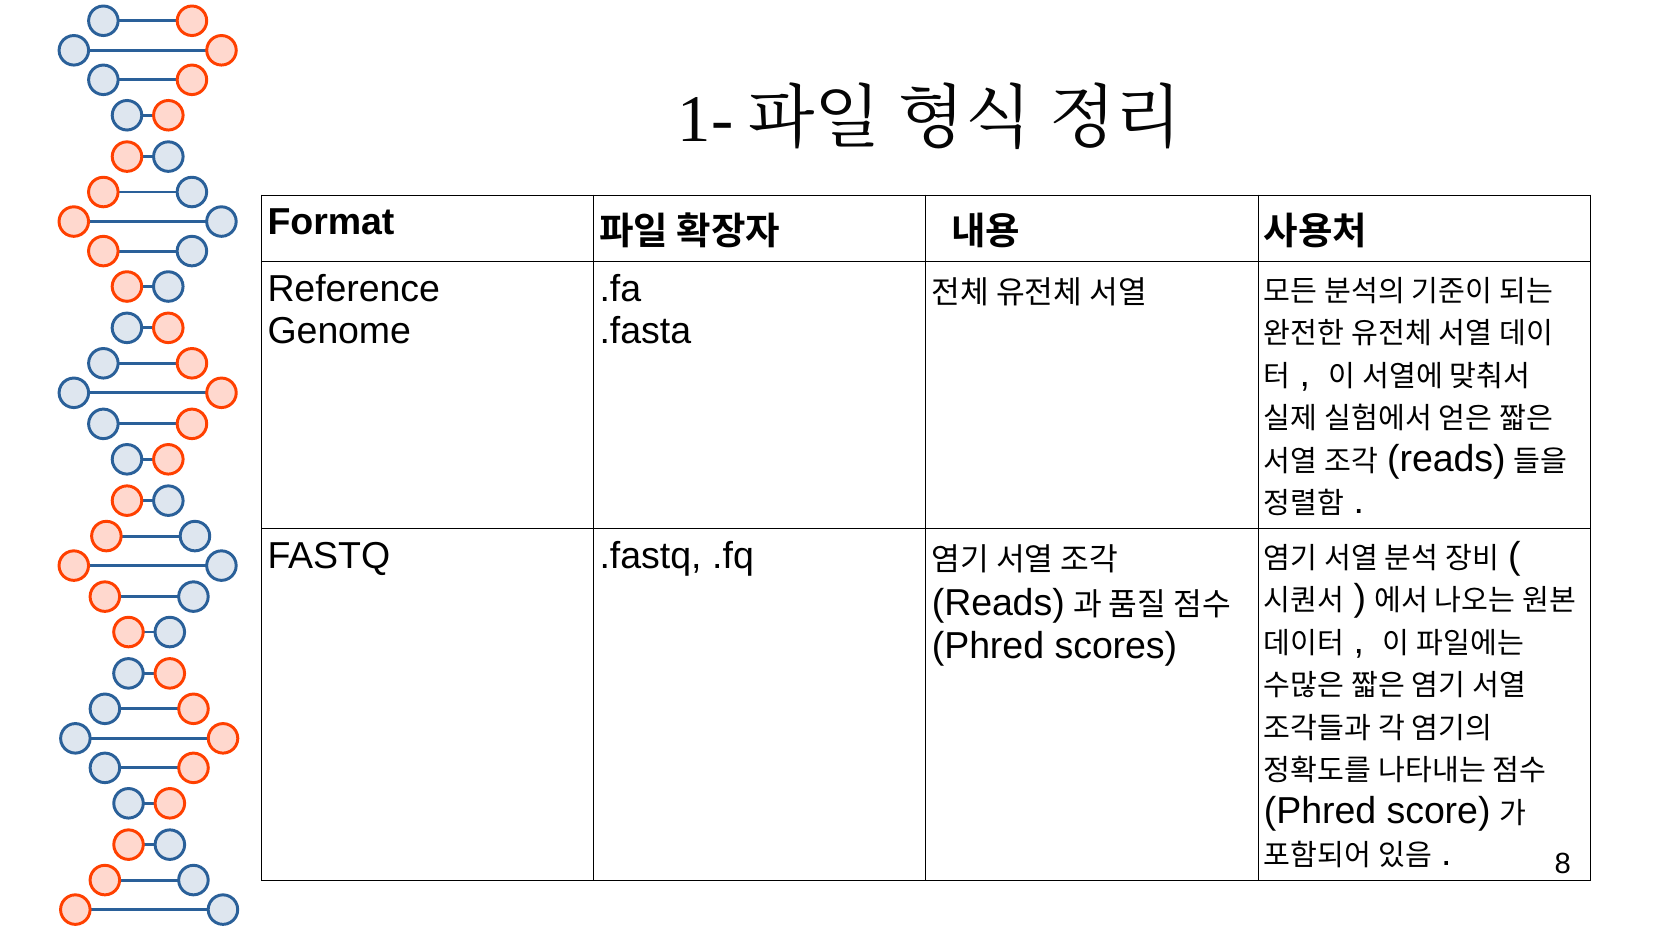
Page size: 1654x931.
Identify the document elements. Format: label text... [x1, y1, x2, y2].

table_cell 전체 유전체 서열 [926, 262, 1258, 528]
table_header 내용 [926, 196, 1258, 261]
table_cell .fastq, .fq [594, 529, 925, 880]
title 1-파일 형식 정리 [265, 35, 1595, 189]
table_cell FASTQ [262, 529, 593, 880]
table_cell 모든 분석의 기준이 되는 완전한 유전체 서열 데이터, 이 서열에 맞춰서 실제 실험에서 얻은 짧은 서열 조각(reads)들을 정렬함. [1259, 262, 1590, 528]
table_header 사용처 [1259, 196, 1590, 261]
table_cell 염기 서열 조각(Reads)과 품질 점수(Phred scores) [926, 529, 1258, 880]
table_cell Reference Genome [262, 262, 593, 528]
table_header 파일 확장자 [594, 196, 925, 261]
table_cell 염기 서열 분석 장비(시퀀서)에서 나오는 원본 데이터, 이 파일에는 수많은 짧은 염기 서열 조각들과 각 염기의 정확도를 나타내는 점수(Phred score)가 포함되어 있음. [1259, 529, 1590, 880]
table_header Format [262, 196, 593, 261]
table_cell .fa .fasta [594, 262, 925, 528]
